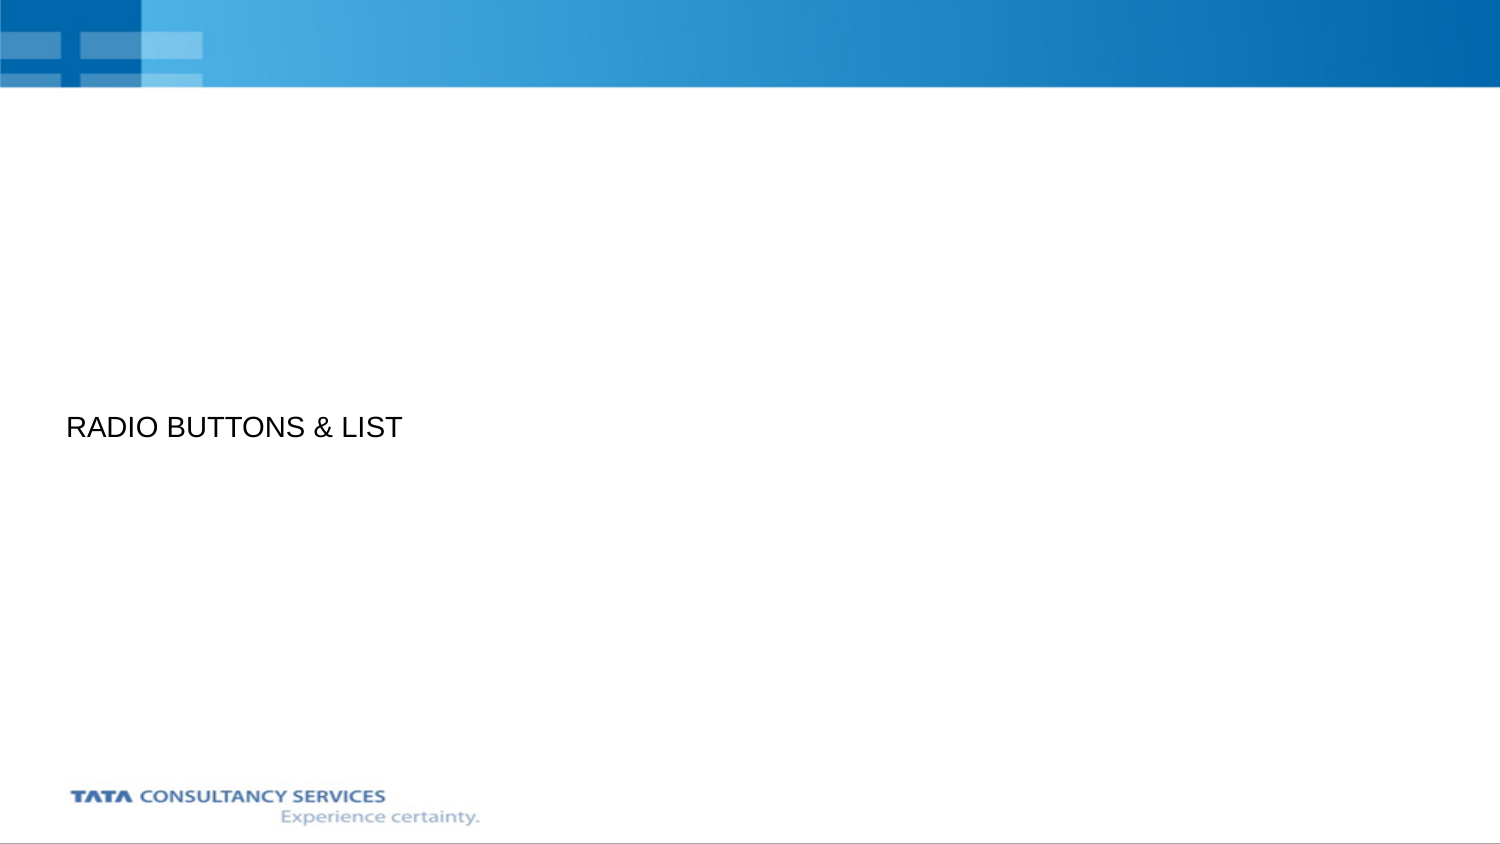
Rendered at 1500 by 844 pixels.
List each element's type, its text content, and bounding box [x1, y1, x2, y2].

picture [0, 0, 1500, 843]
title RADIO BUTTONS & LIST [51, 122, 1449, 459]
